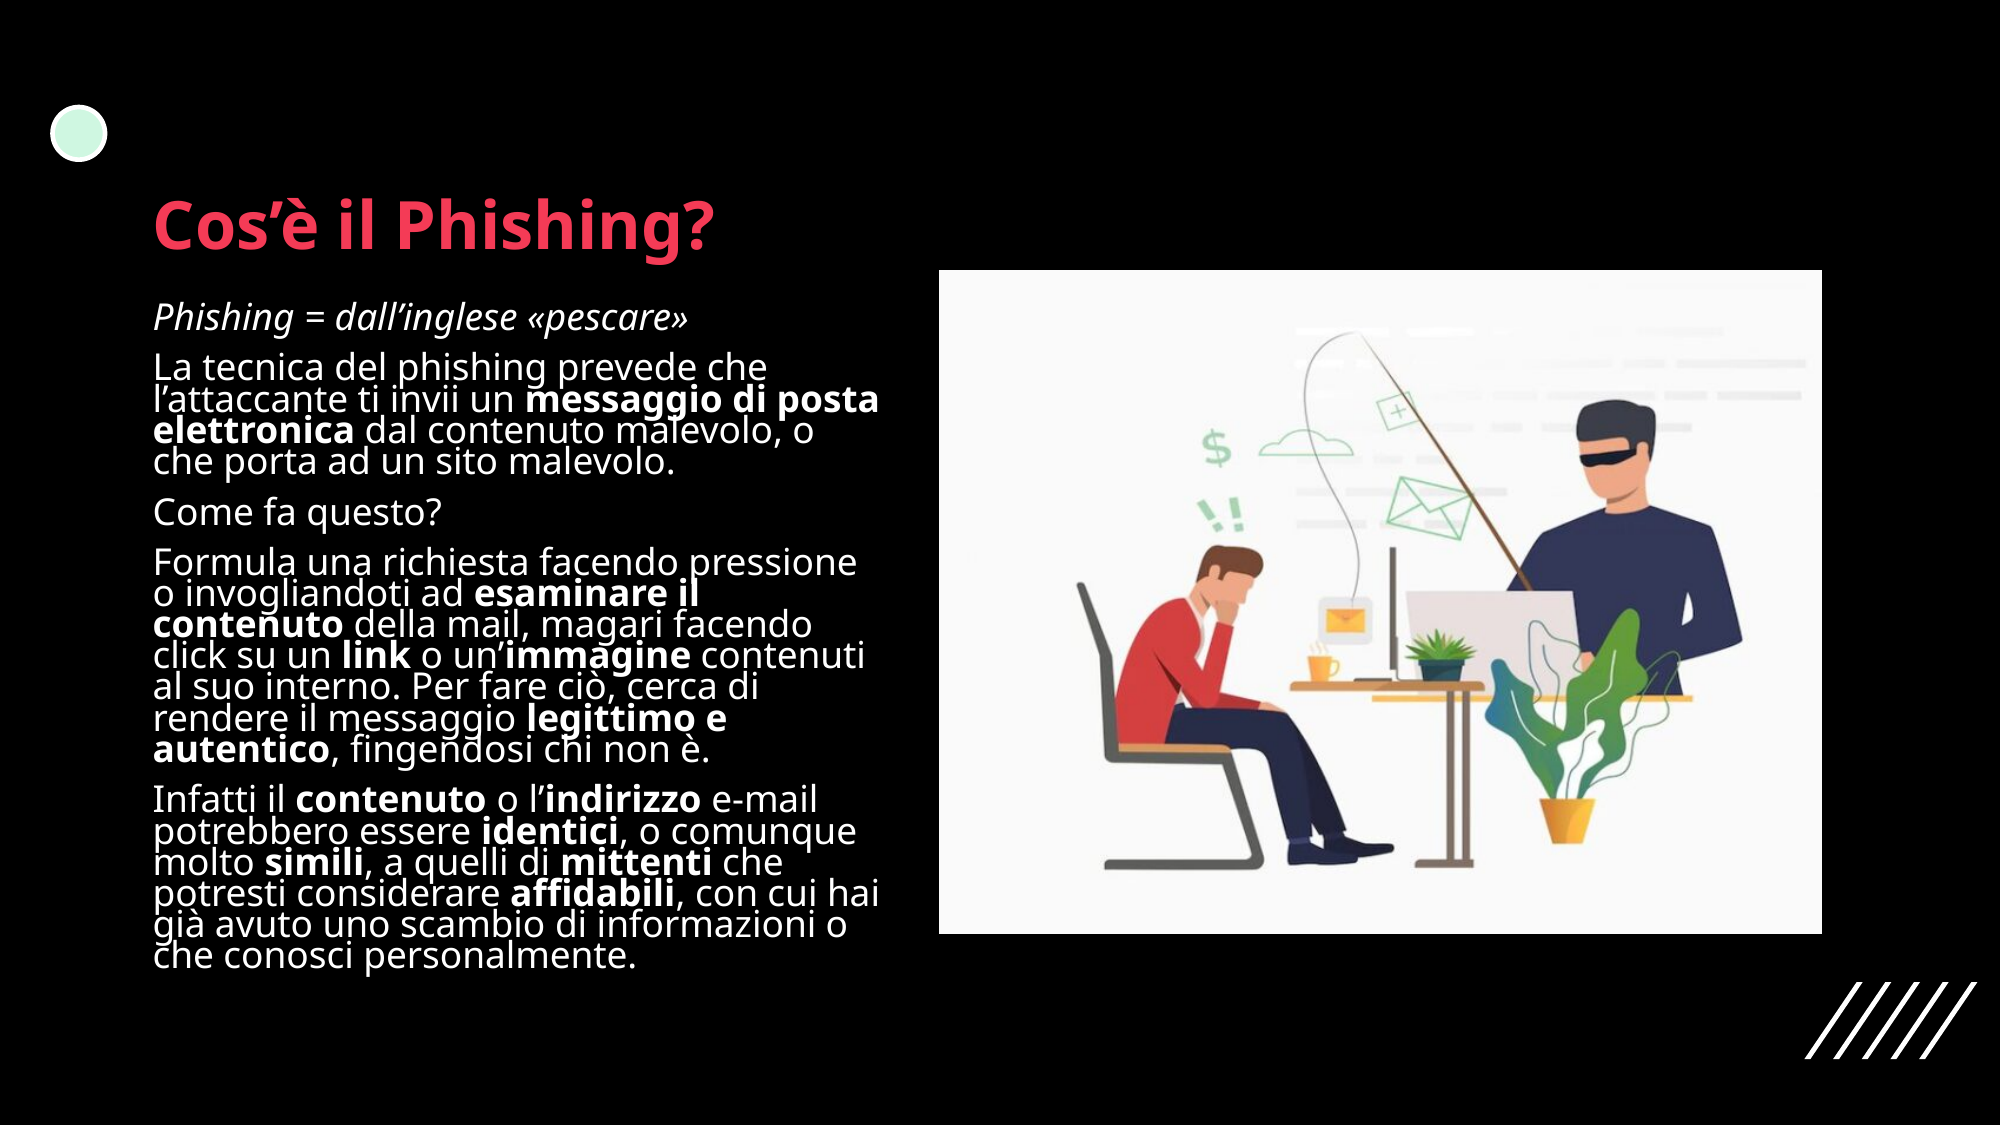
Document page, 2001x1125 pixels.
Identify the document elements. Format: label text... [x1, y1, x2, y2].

picture [939, 271, 1822, 934]
list Phishing = dall’inglese «pescare» La tecnica del phishing prevede che l’attaccante ti invii un messaggio di posta elettronica dal contenuto malevolo, o che porta ad un sito malevolo. Come fa questo? Formula una richiesta facendo pressione o invogliandoti ad esaminare il contenuto della mail, magari facendo click su un link o un’immagine contenuti al suo interno. Per fare ciò, cerca di rendere il messaggio legittimo e autentico, fingendosi chi non è. Infatti il contenuto o l’indirizzo e-mail potrebbero essere identici, o comunque molto simili, a quelli di mittenti che potresti considerare affidabili, con cui hai già avuto uno scambio di informazioni o che conosci personalmente. [137, 297, 897, 1036]
title Cos’è il Phishing? [137, 151, 783, 272]
